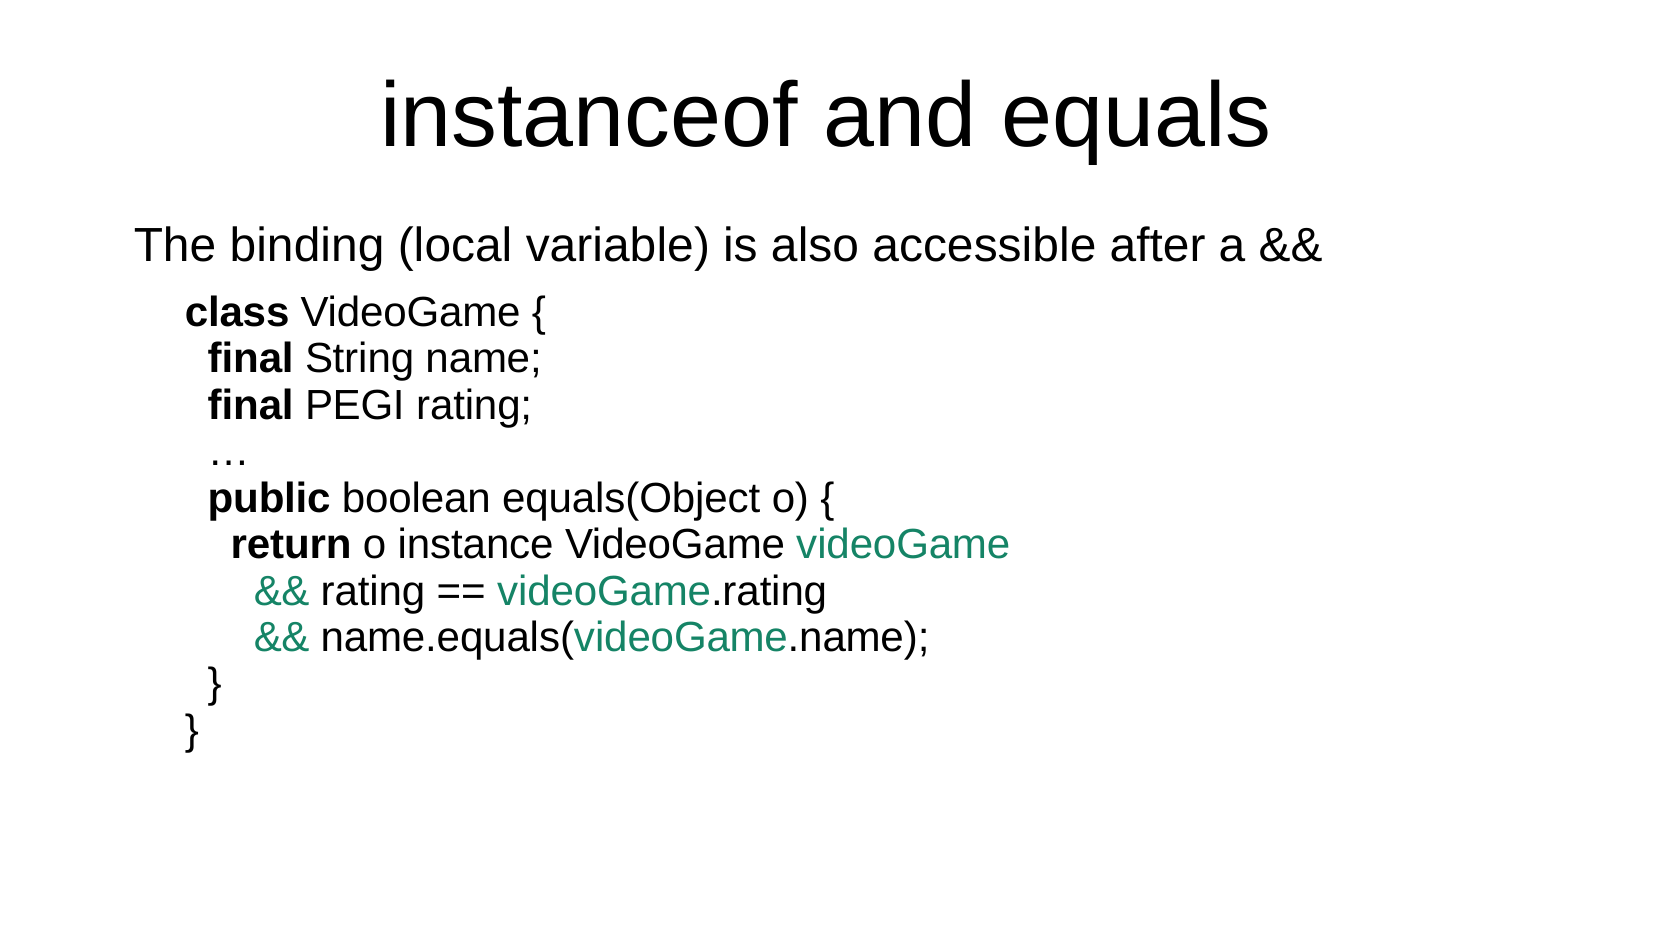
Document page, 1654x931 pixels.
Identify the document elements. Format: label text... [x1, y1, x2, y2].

list The binding (local variable) is also accessible after a && class VideoGame { final String name; final PEGI rating; … public boolean equals(Object o) { return o instance VideoGame videoGame && rating == videoGame.rating && name.equals(videoGame.name); } } [82, 217, 1571, 758]
title instanceof and equals [82, 37, 1571, 193]
